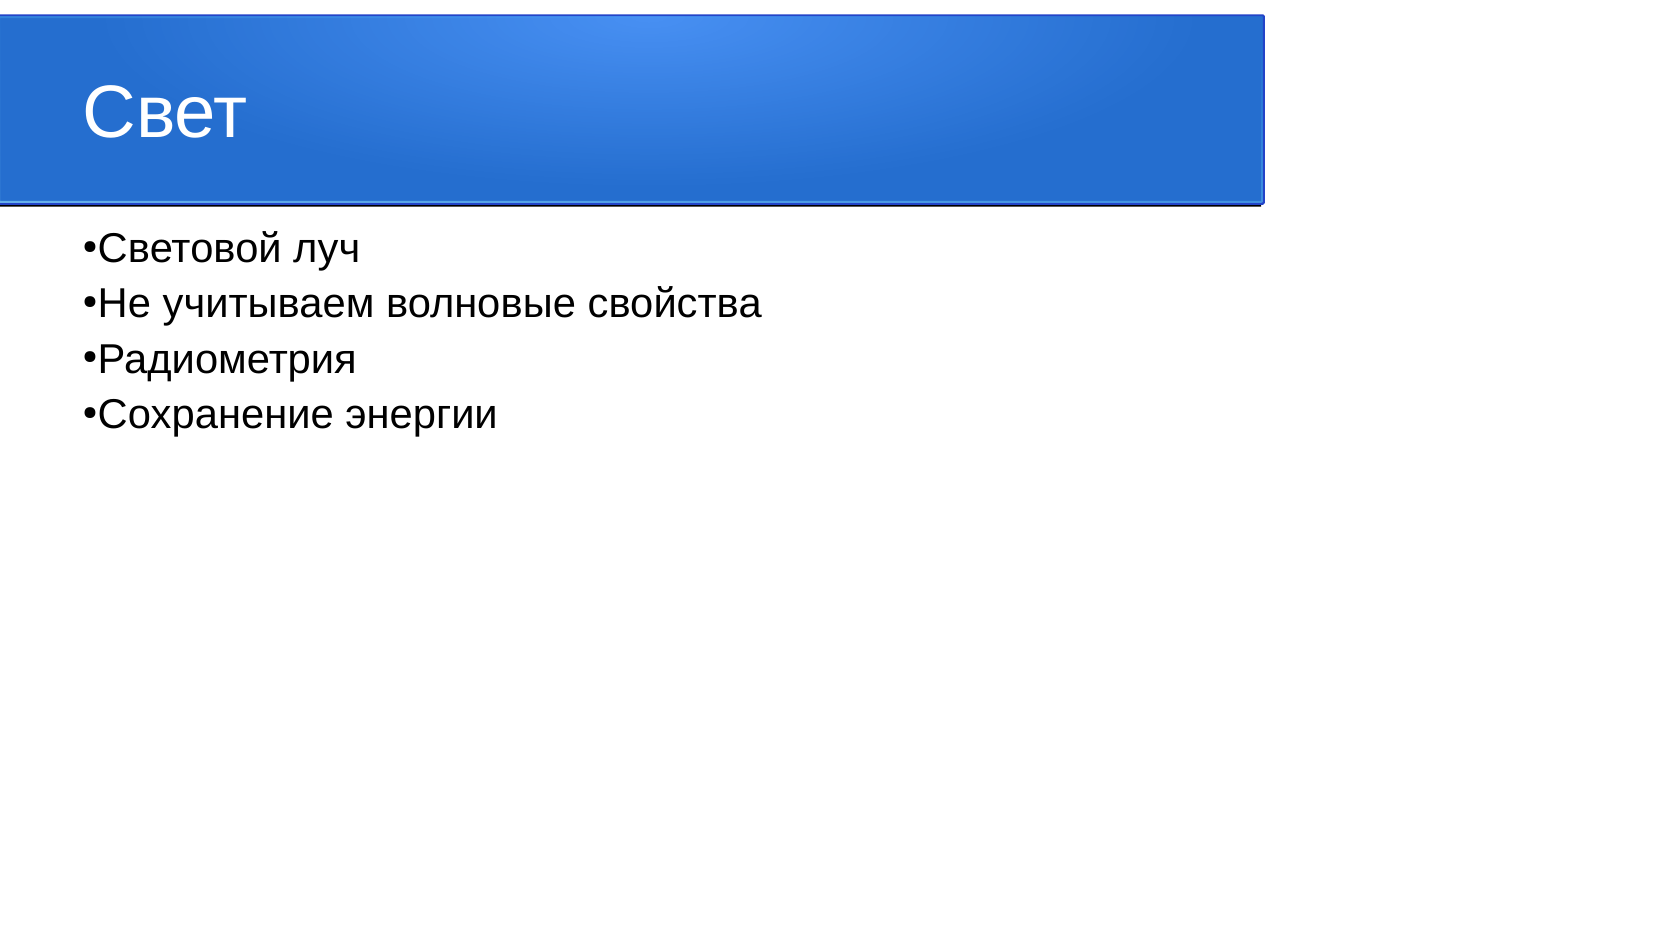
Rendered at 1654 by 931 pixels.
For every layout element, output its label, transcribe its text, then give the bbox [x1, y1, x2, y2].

subtitle Световой луч Не учитываем волновые свойства Радиометрия Сохранение энергии [82, 224, 1571, 764]
title Свет [82, 35, 1235, 189]
